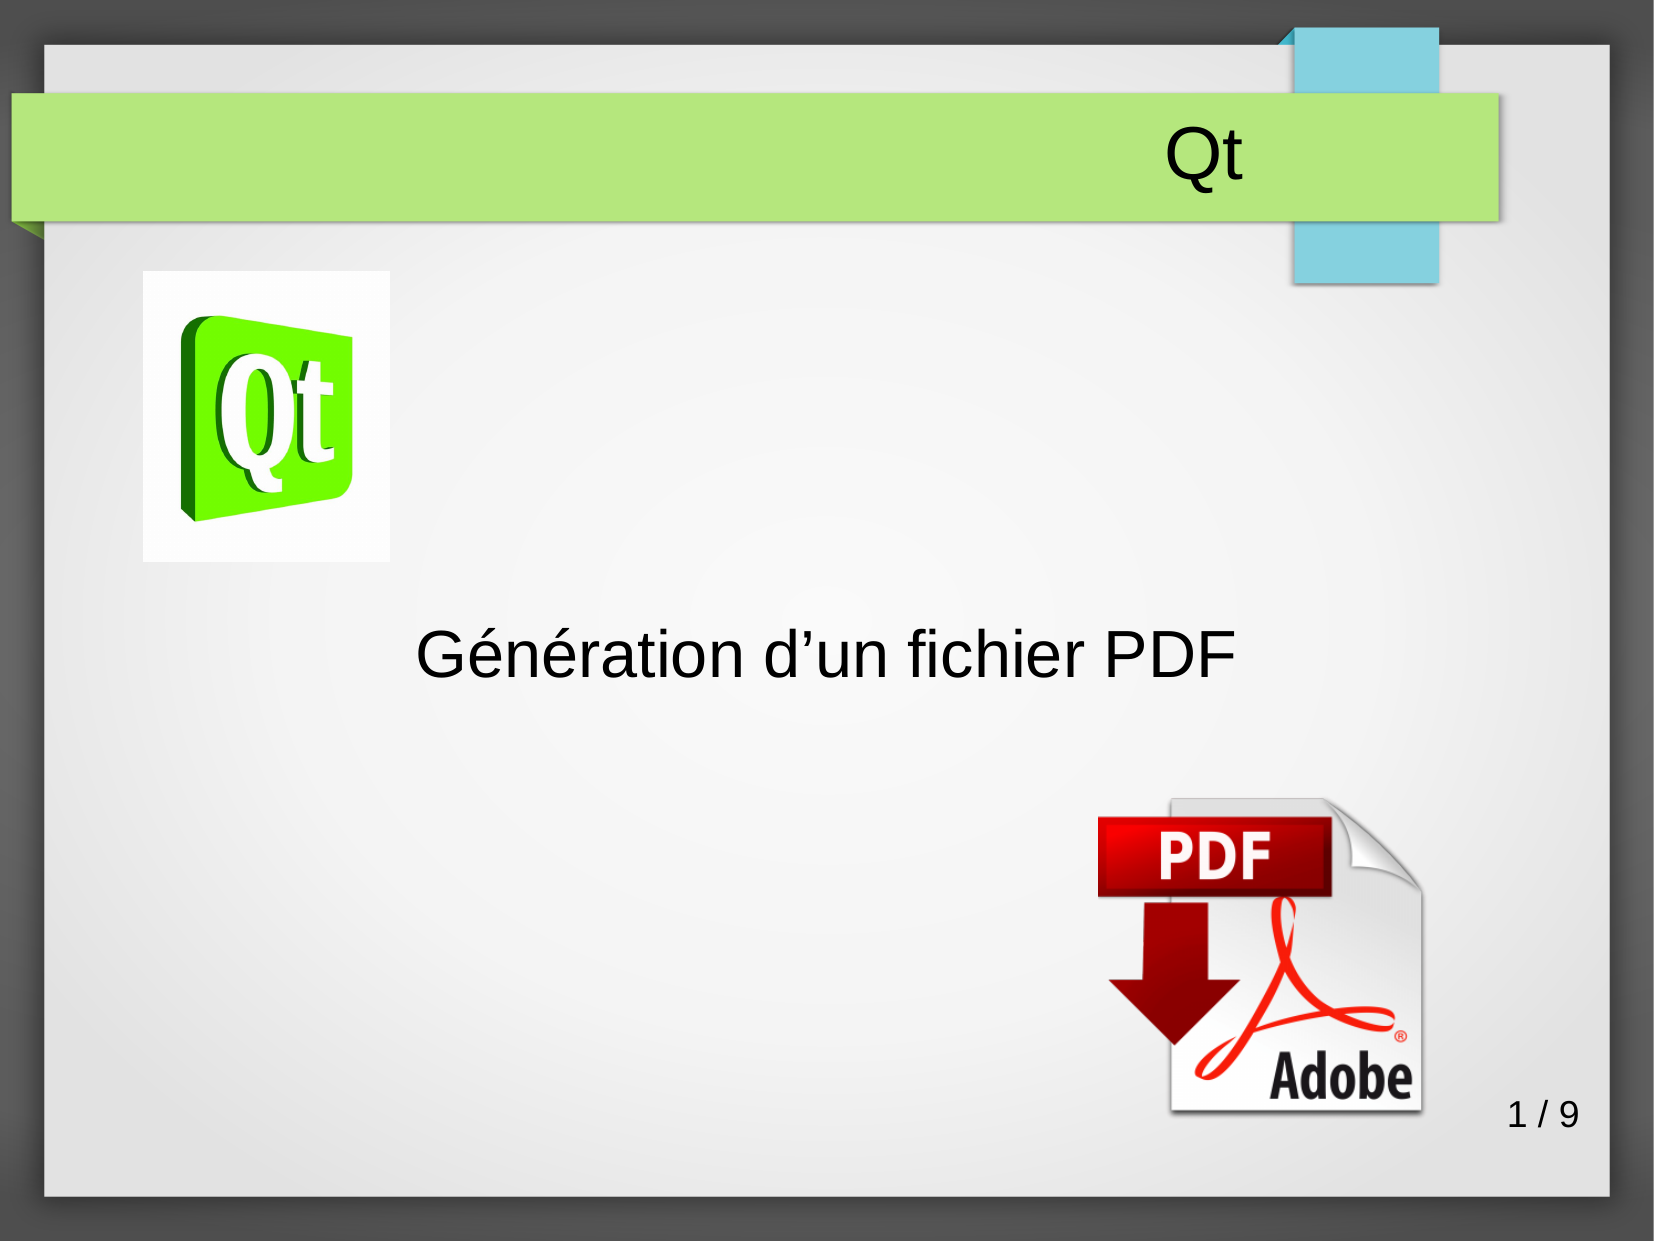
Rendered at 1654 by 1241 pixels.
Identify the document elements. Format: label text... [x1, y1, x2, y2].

picture [0, 0, 1654, 1241]
subtitle Génération d’un fichier PDF [82, 295, 1571, 1015]
title Qt [82, 94, 1264, 213]
